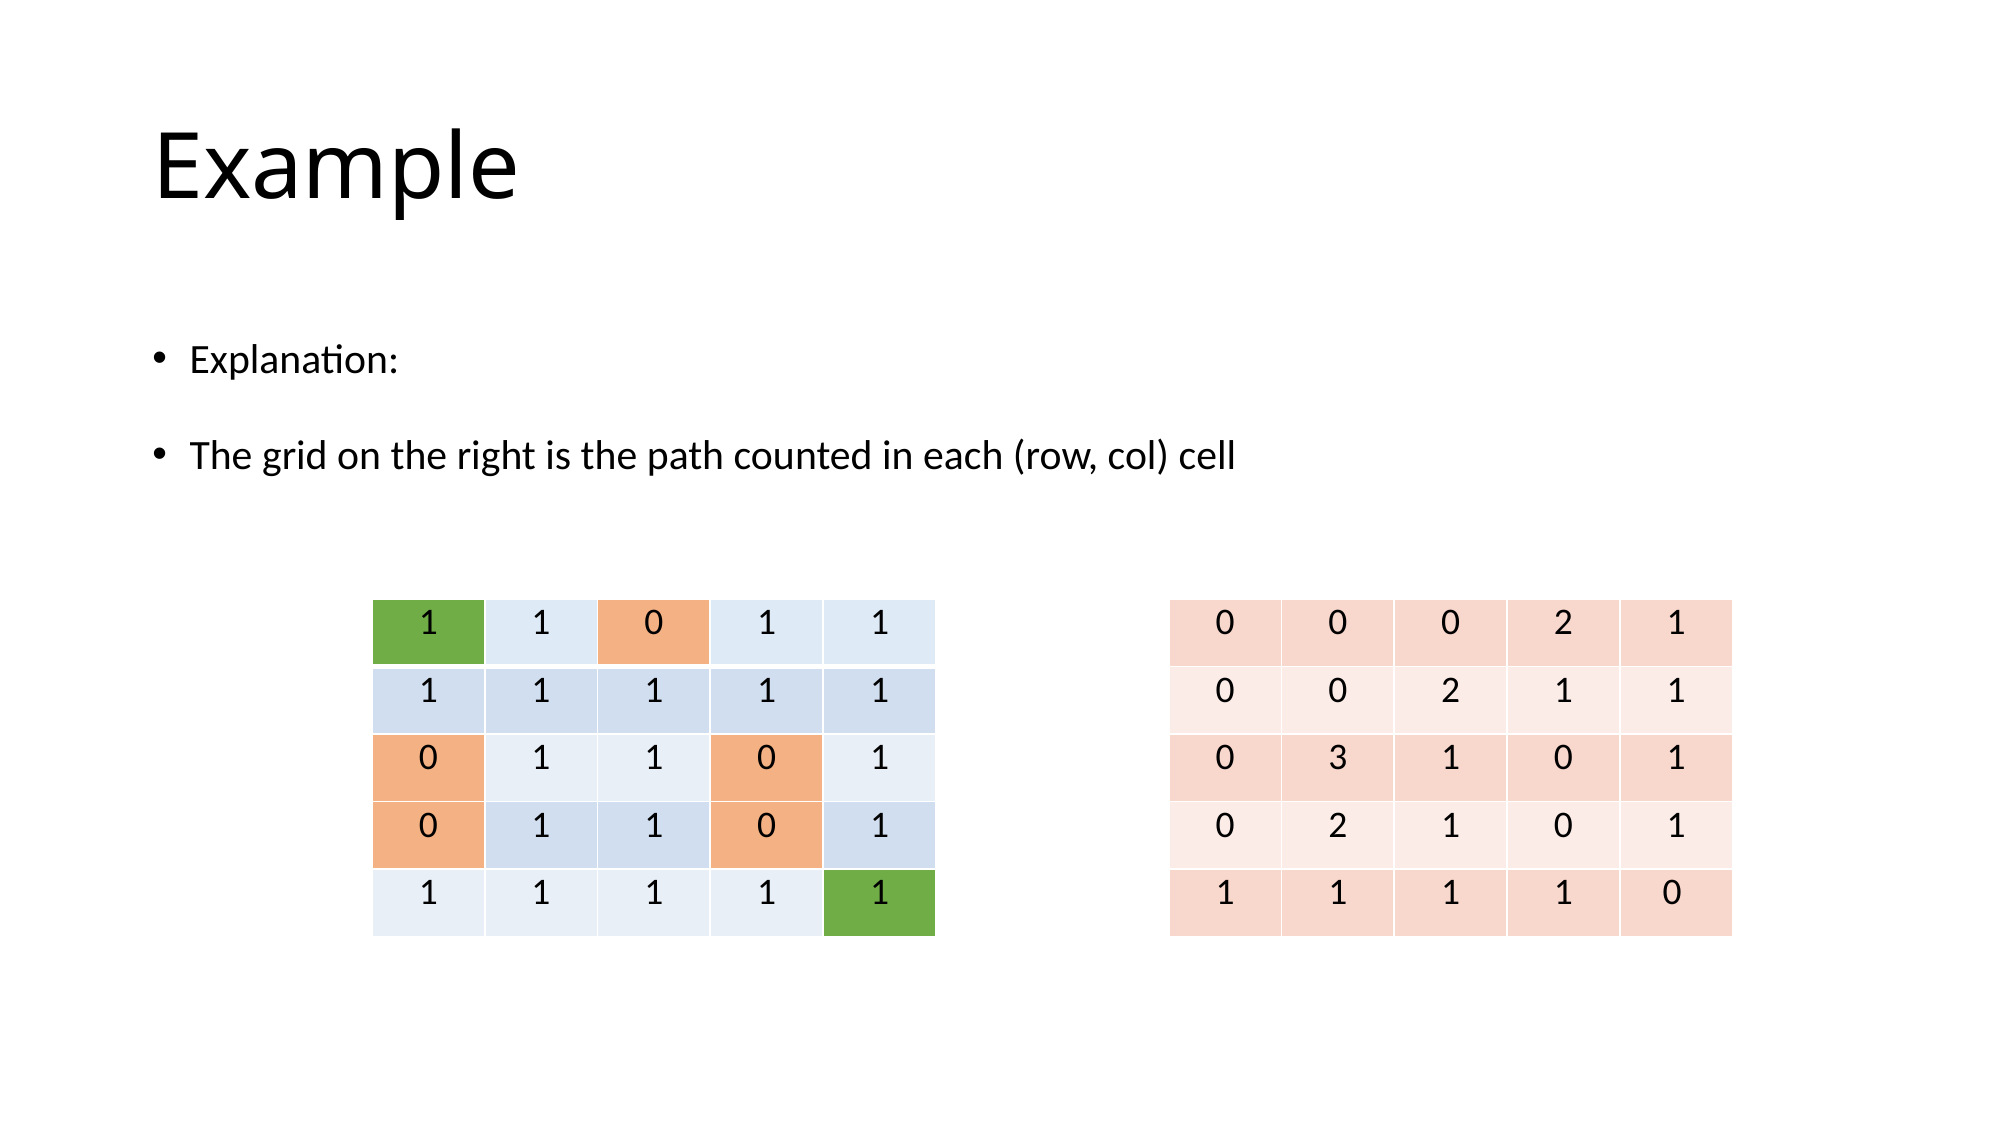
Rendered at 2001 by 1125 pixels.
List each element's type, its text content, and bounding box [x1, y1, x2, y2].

table_cell 1 [1170, 870, 1281, 936]
table_header 1 [486, 600, 597, 664]
table_cell 0 [1282, 667, 1393, 733]
table_cell 1 [486, 669, 597, 733]
table_cell 0 [1170, 667, 1281, 733]
table_cell 1 [1508, 870, 1619, 936]
table_cell 3 [1282, 735, 1393, 801]
table_cell 1 [486, 735, 597, 801]
table_cell 1 [1621, 667, 1732, 733]
table_cell 1 [486, 870, 597, 936]
table_cell 0 [711, 735, 822, 801]
table_header 1 [711, 600, 822, 664]
table_cell 1 [598, 870, 709, 936]
table_header 1 [824, 600, 935, 664]
table_cell 0 [1170, 735, 1281, 801]
table_cell 1 [1282, 870, 1393, 936]
table_cell 1 [824, 802, 935, 868]
table_cell 1 [1621, 735, 1732, 801]
table_cell 1 [598, 669, 709, 733]
table_cell 1 [598, 802, 709, 868]
table_cell 1 [824, 669, 935, 733]
table_header 1 [1621, 600, 1732, 666]
text_box Example [137, 59, 1863, 278]
table_cell 1 [1621, 802, 1732, 868]
table_cell 2 [1282, 802, 1393, 868]
table_cell 1 [824, 870, 935, 936]
table_header 0 [1395, 600, 1506, 666]
table_header 2 [1508, 600, 1619, 666]
table_cell 1 [598, 735, 709, 801]
table_cell 2 [1395, 667, 1506, 733]
table_cell 1 [373, 870, 484, 936]
table_cell 0 [1170, 802, 1281, 868]
table_cell 0 [373, 802, 484, 868]
table_header 0 [1282, 600, 1393, 666]
table_header 0 [1170, 600, 1281, 666]
table_cell 0 [1508, 735, 1619, 801]
table_cell 1 [1508, 667, 1619, 733]
table_cell 1 [824, 735, 935, 801]
table_cell 1 [1395, 802, 1506, 868]
table_cell 0 [1508, 802, 1619, 868]
table_cell 1 [486, 802, 597, 868]
text_box Explanation: The grid on the right is the path counted in each (row, col) cell [137, 299, 1863, 1014]
table_cell 1 [373, 669, 484, 733]
table_cell 1 [711, 669, 822, 733]
table_cell 0 [711, 802, 822, 868]
table_cell 1 [711, 870, 822, 936]
table_header 1 [373, 600, 484, 664]
table_cell 0 [1621, 870, 1732, 936]
table_cell 1 [1395, 870, 1506, 936]
table_cell 0 [373, 735, 484, 801]
table_cell 1 [1395, 735, 1506, 801]
table_header 0 [598, 600, 709, 664]
